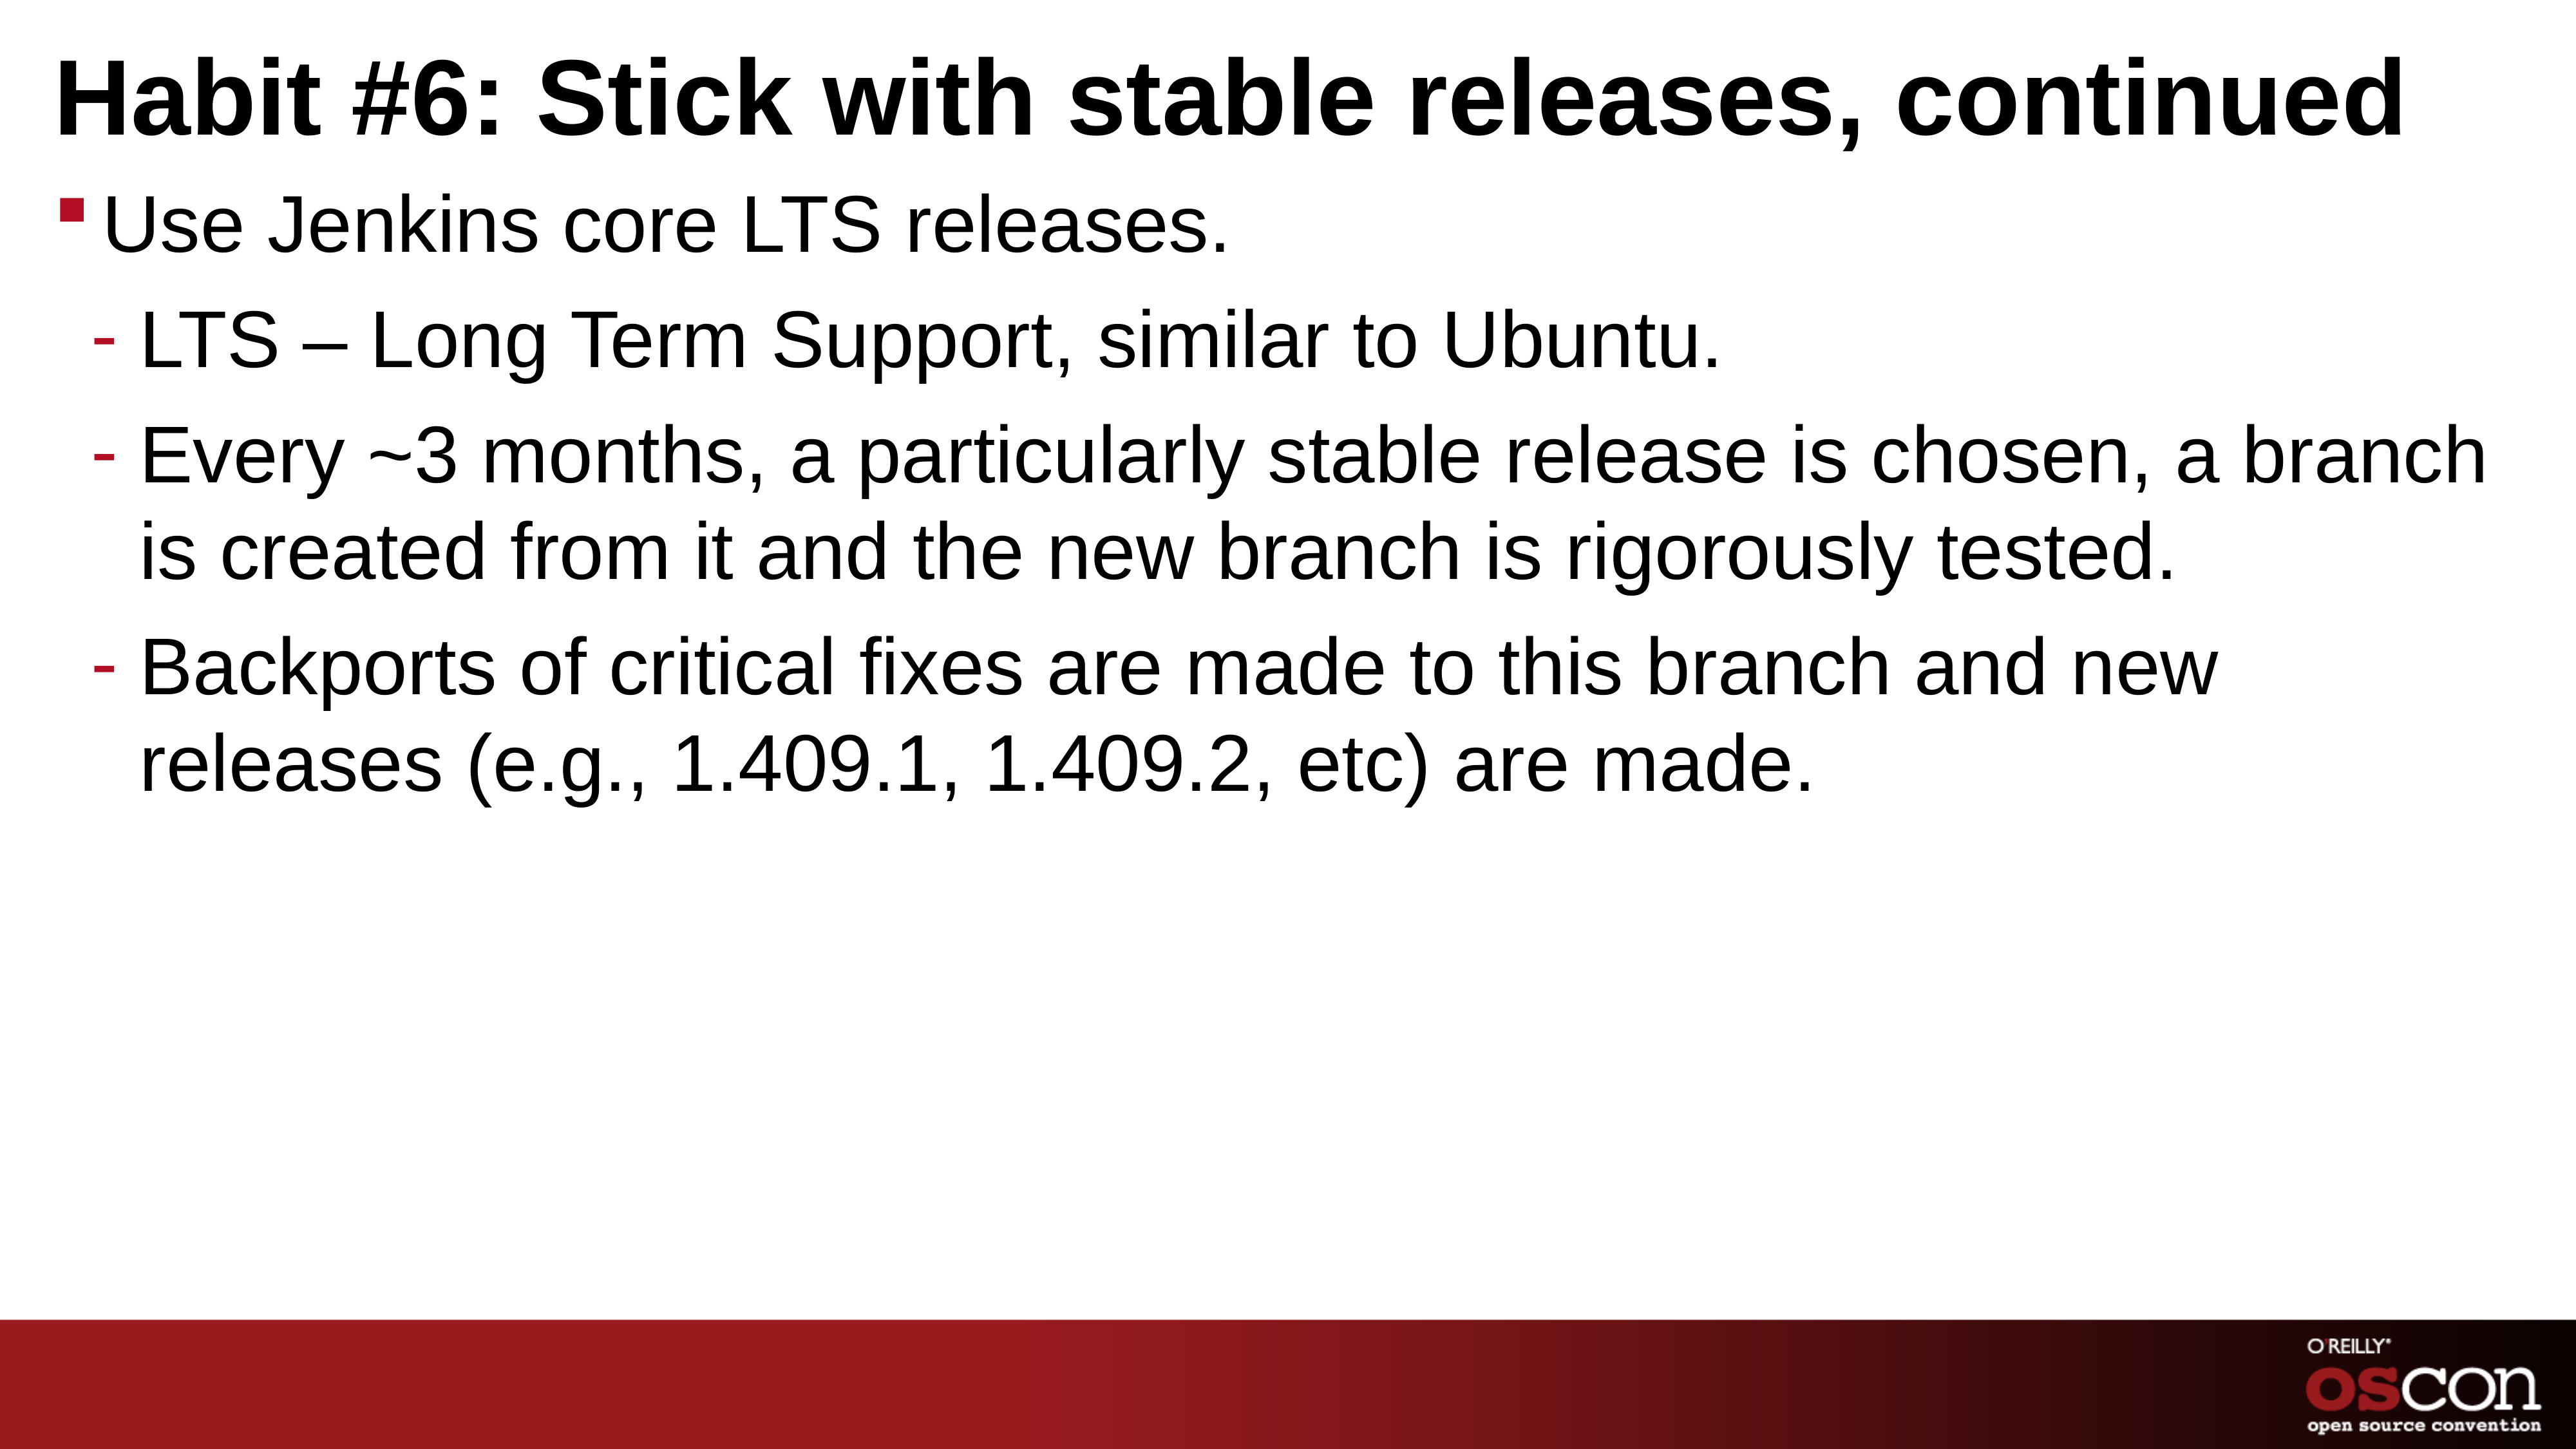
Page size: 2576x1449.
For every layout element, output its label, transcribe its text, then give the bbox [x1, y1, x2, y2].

picture [0, 0, 2576, 1449]
list Use Jenkins core LTS releases. LTS – Long Term Support, similar to Ubuntu. Every ~3 months, a particularly stable release is chosen, a branch is created from it and the new branch is rigorously tested. Backports of critical fixes are made to this branch and new releases (e.g., 1.409.1, 1.409.2, etc) are made. [48, 166, 2514, 1449]
title Habit #6: Stick with stable releases, continued [48, 17, 2514, 166]
